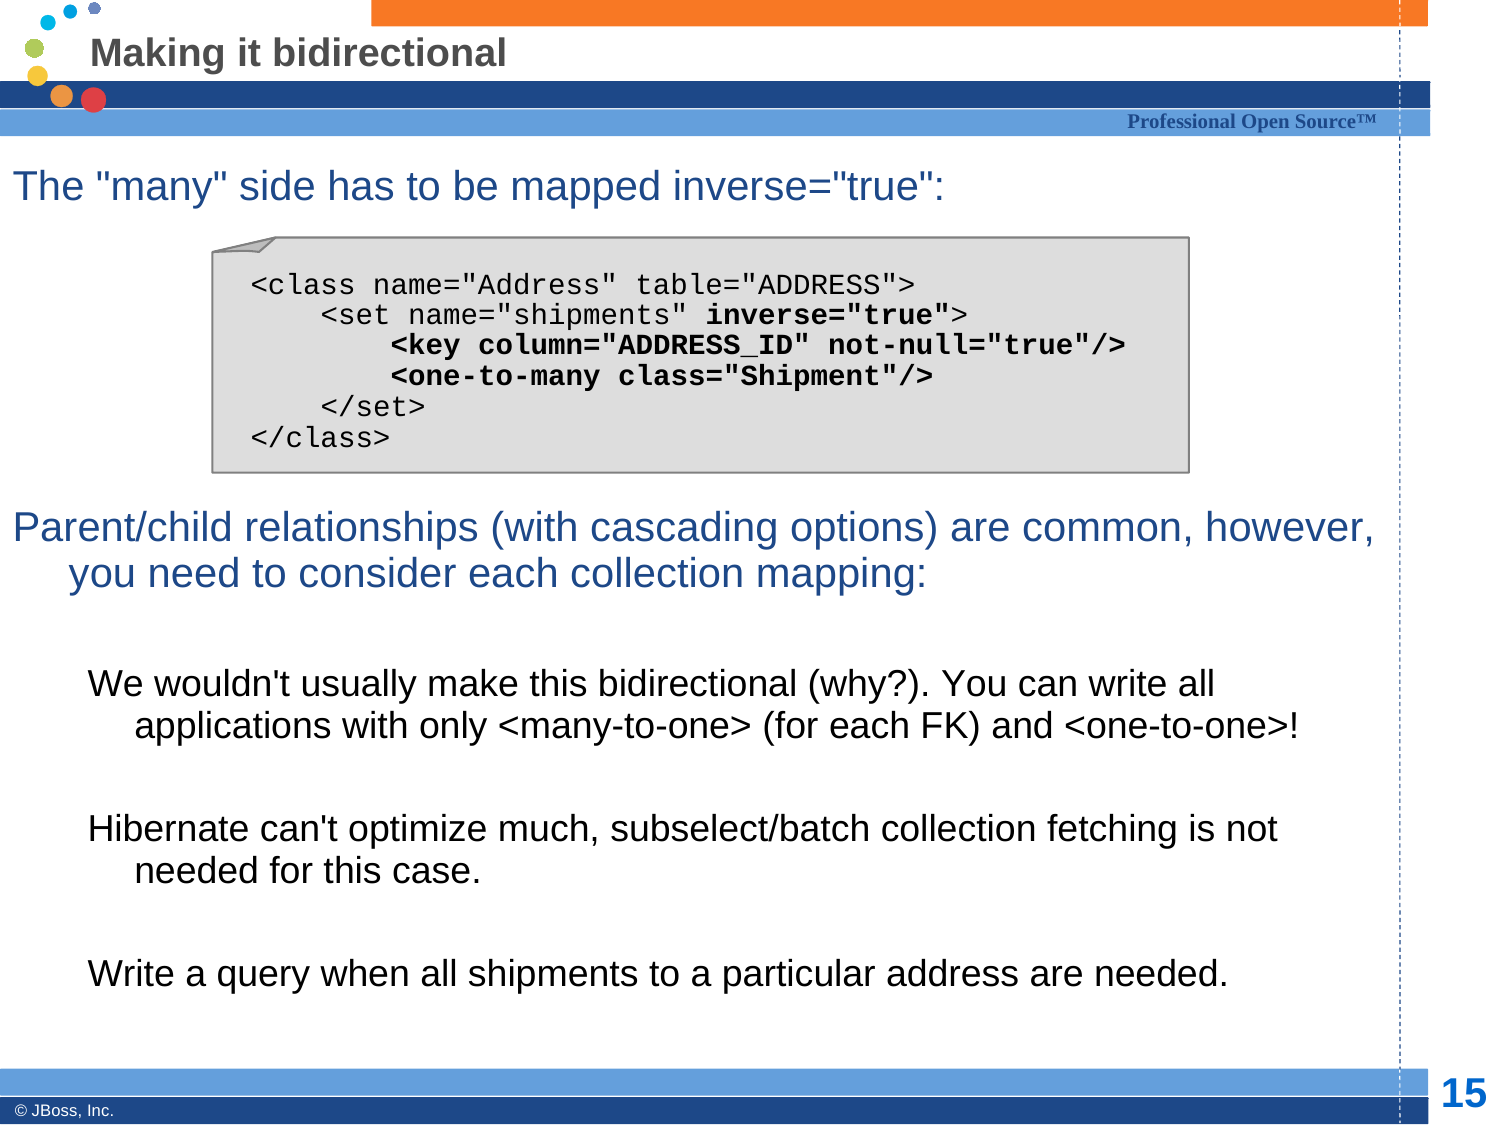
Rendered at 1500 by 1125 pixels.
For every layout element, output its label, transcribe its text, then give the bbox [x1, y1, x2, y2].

text_box <class name="Address" table="ADDRESS"> <set name="shipments" inverse="true"> <key column="ADDRESS_ID" not-null="true"/> <one-to-many class="Shipment"/> </set> </class> [235, 241, 1200, 462]
text_box [260, 237, 1189, 241]
title Making it bidirectional [75, 20, 1351, 84]
list The "many" side has to be mapped inverse="true": Parent/child relationships (with cascading options) are common, however, you need to consider each collection mapping: We wouldn't usually make this bidirectional (why?). You can write all applications with only <many-to-one> (for each FK) and <one-to-one>! Hibernate can't optimize much, subselect/batch collection fetching is not needed for this case. Write a query when all shipments to a particular address are needed. [12, 162, 1388, 1108]
text_box [212, 246, 1189, 473]
